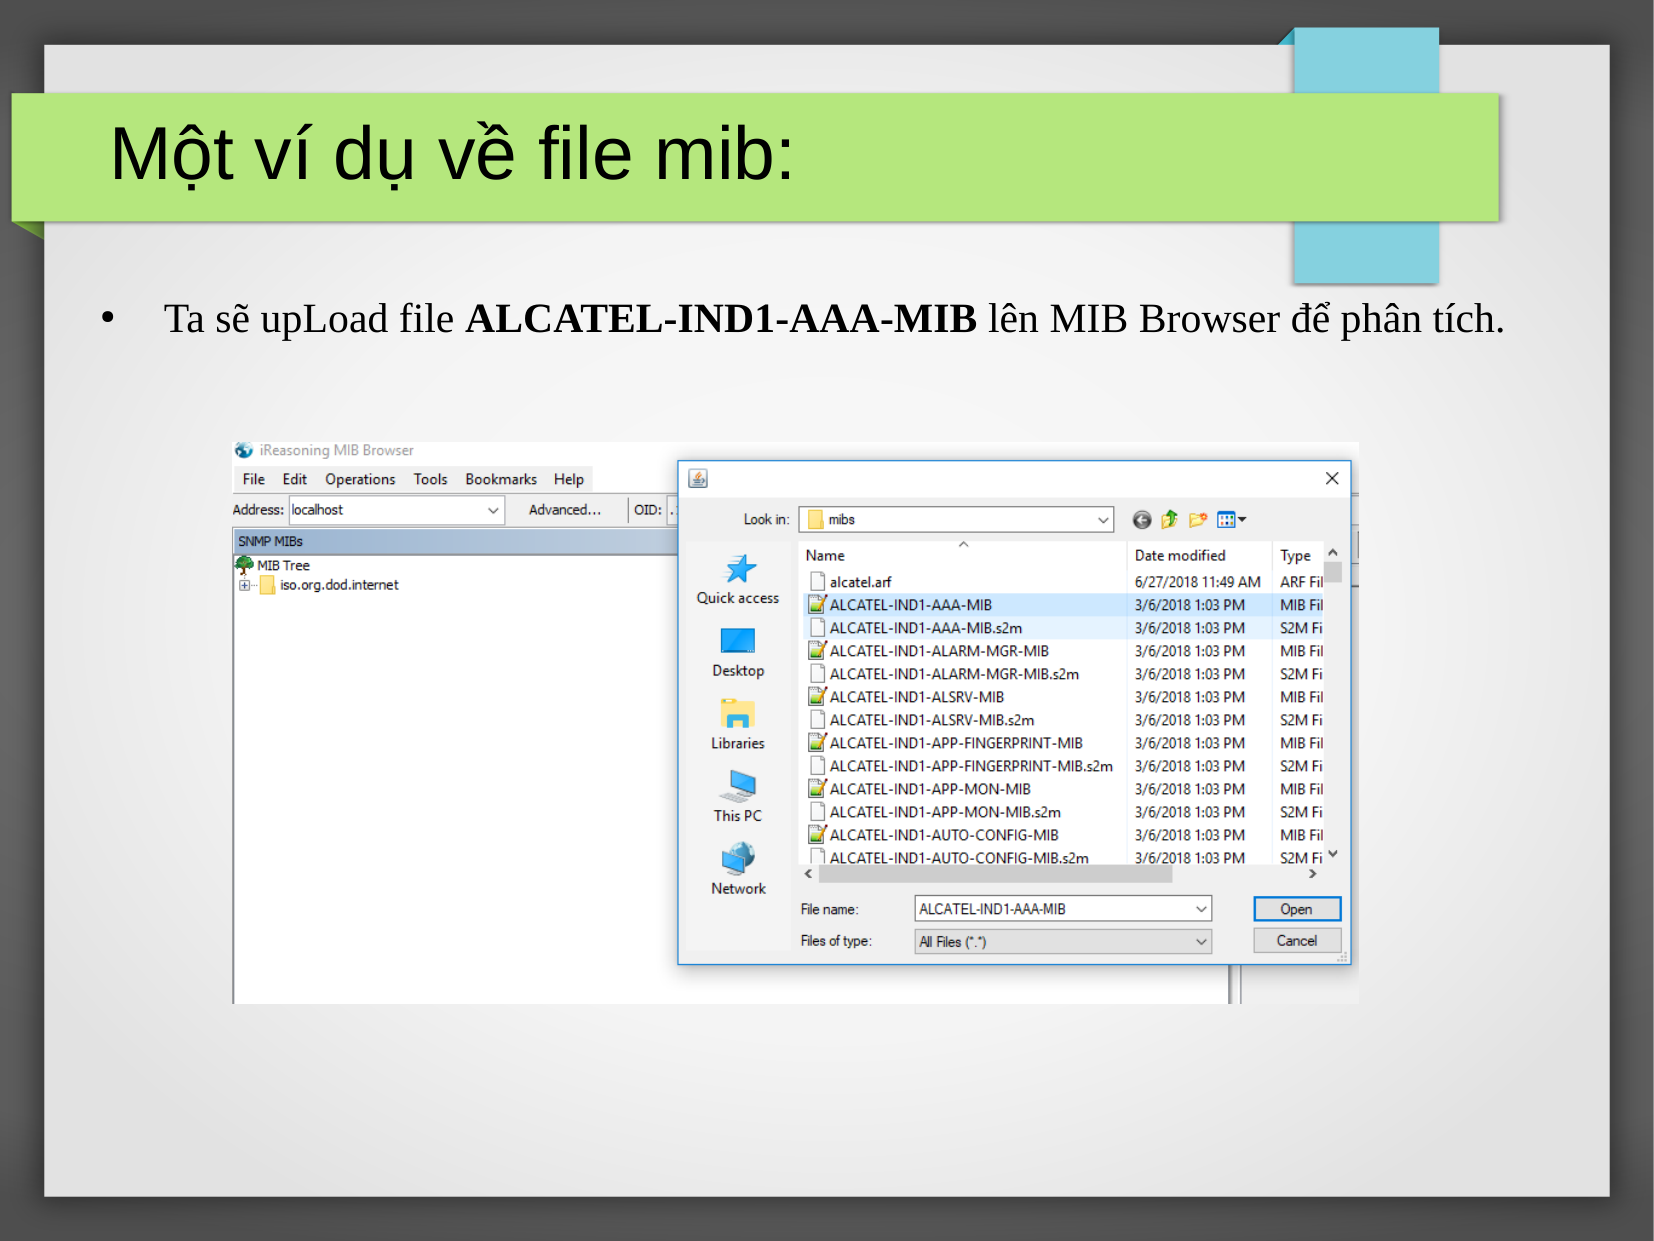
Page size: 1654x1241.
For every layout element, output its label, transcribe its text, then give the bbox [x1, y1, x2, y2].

title Một ví dụ về file mib: [82, 94, 1264, 213]
list Ta sẽ upLoad file ALCATEL-IND1-AAA-MIB lên MIB Browser để phân tích. [82, 295, 1571, 1015]
picture [0, 0, 1654, 1241]
